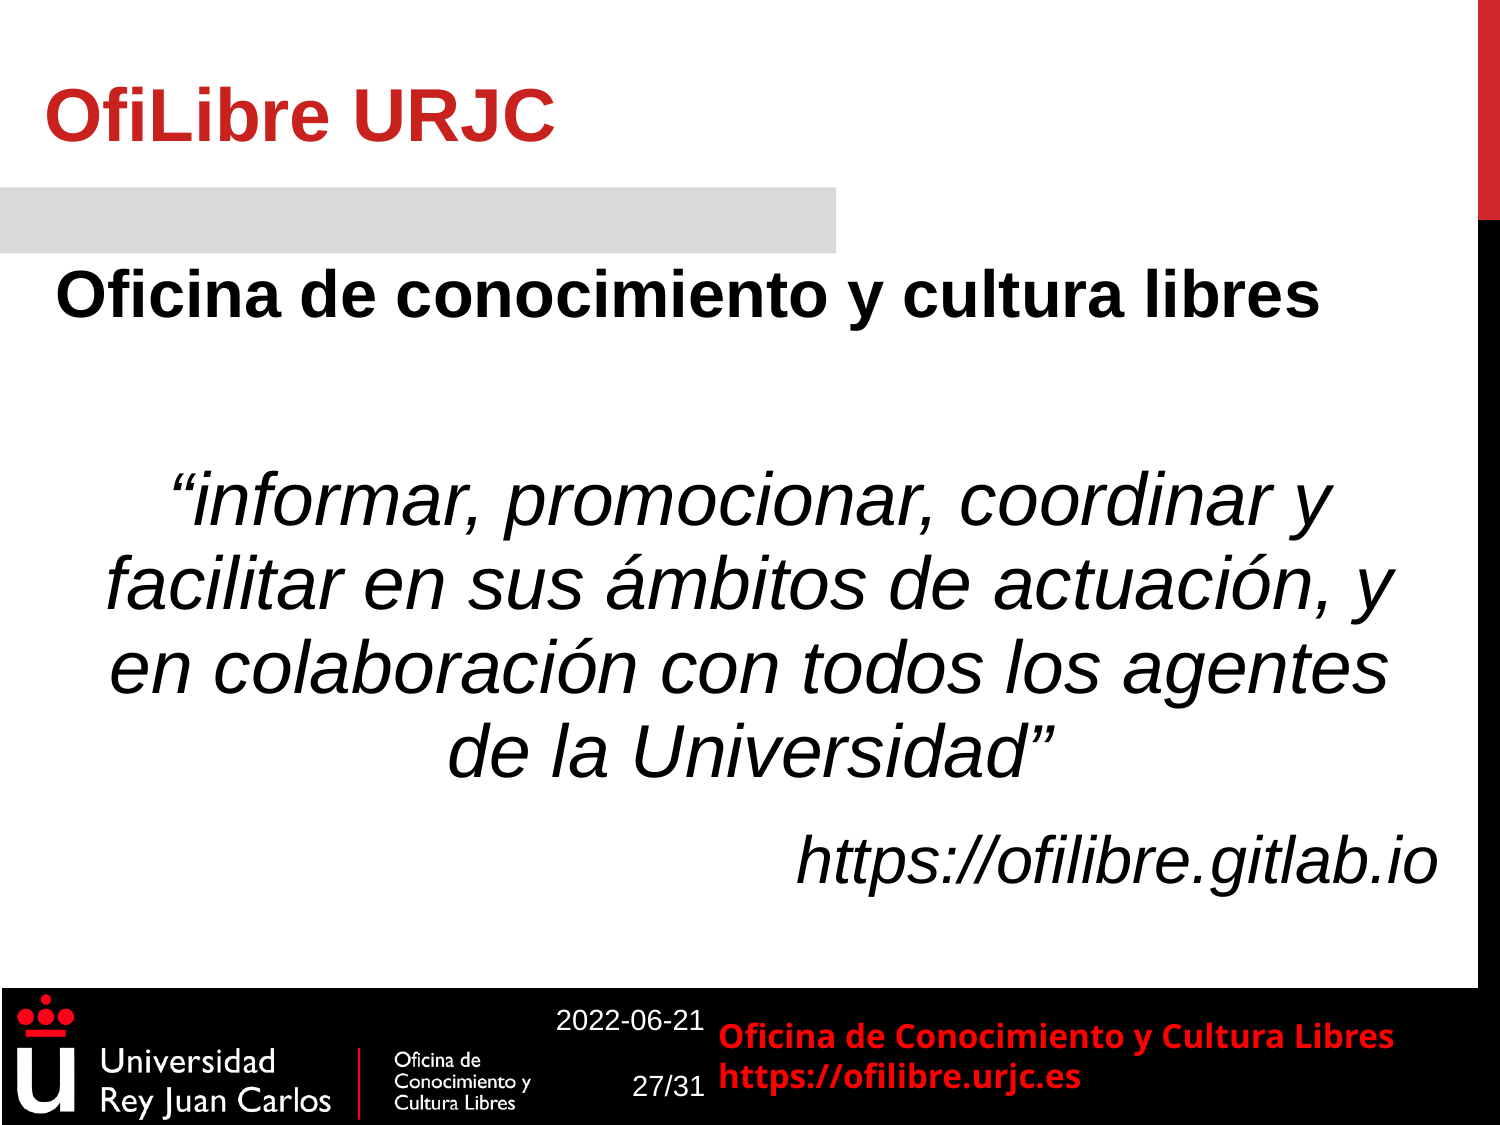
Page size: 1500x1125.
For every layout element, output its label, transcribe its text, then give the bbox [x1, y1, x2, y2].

text_box “informar, promocionar, coordinar y facilitar en sus ámbitos de actuación, y en colaboración con todos los agentes de la Universidad” https://ofilibre.gitlab.io [45, 450, 1456, 906]
title [75, 7, 1425, 196]
picture [17, 994, 531, 1120]
text_box Oficina de conocimiento y cultura libres [40, 249, 1366, 346]
text_box OfiLibre URJC [30, 66, 1036, 249]
